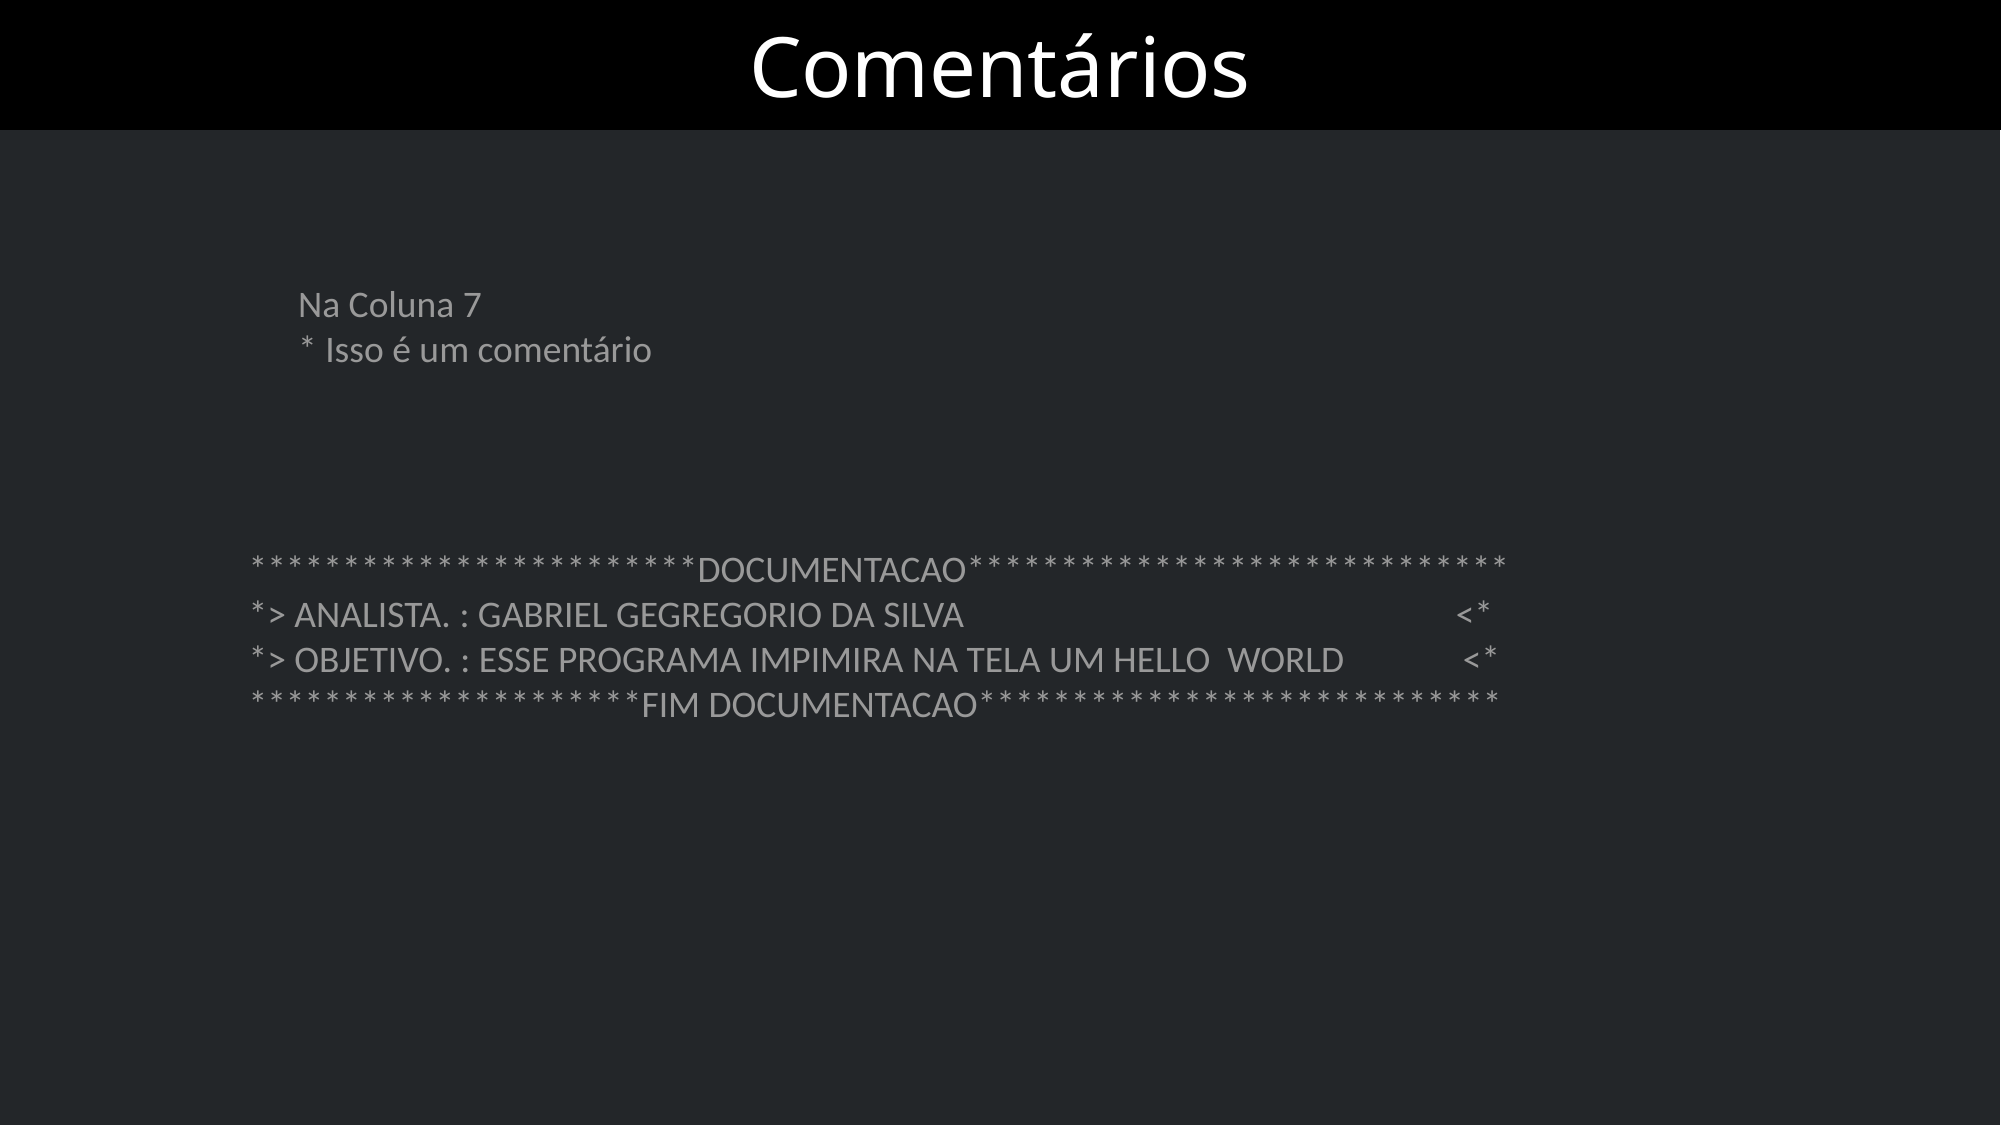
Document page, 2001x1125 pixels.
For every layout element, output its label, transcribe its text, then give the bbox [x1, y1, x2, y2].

text_box ************************DOCUMENTACAO***************************** *> ANALISTA. : GABRIEL GEGREGORIO DA SILVA <* *> OBJETIVO. : ESSE PROGRAMA IMPIMIRA NA TELA UM HELLO WORLD <* *********************FIM DOCUMENTACAO**************************** [233, 492, 1642, 733]
text_box Comentários [0, 0, 2001, 130]
text_box Na Coluna 7 * Isso é um comentário [283, 273, 1284, 378]
